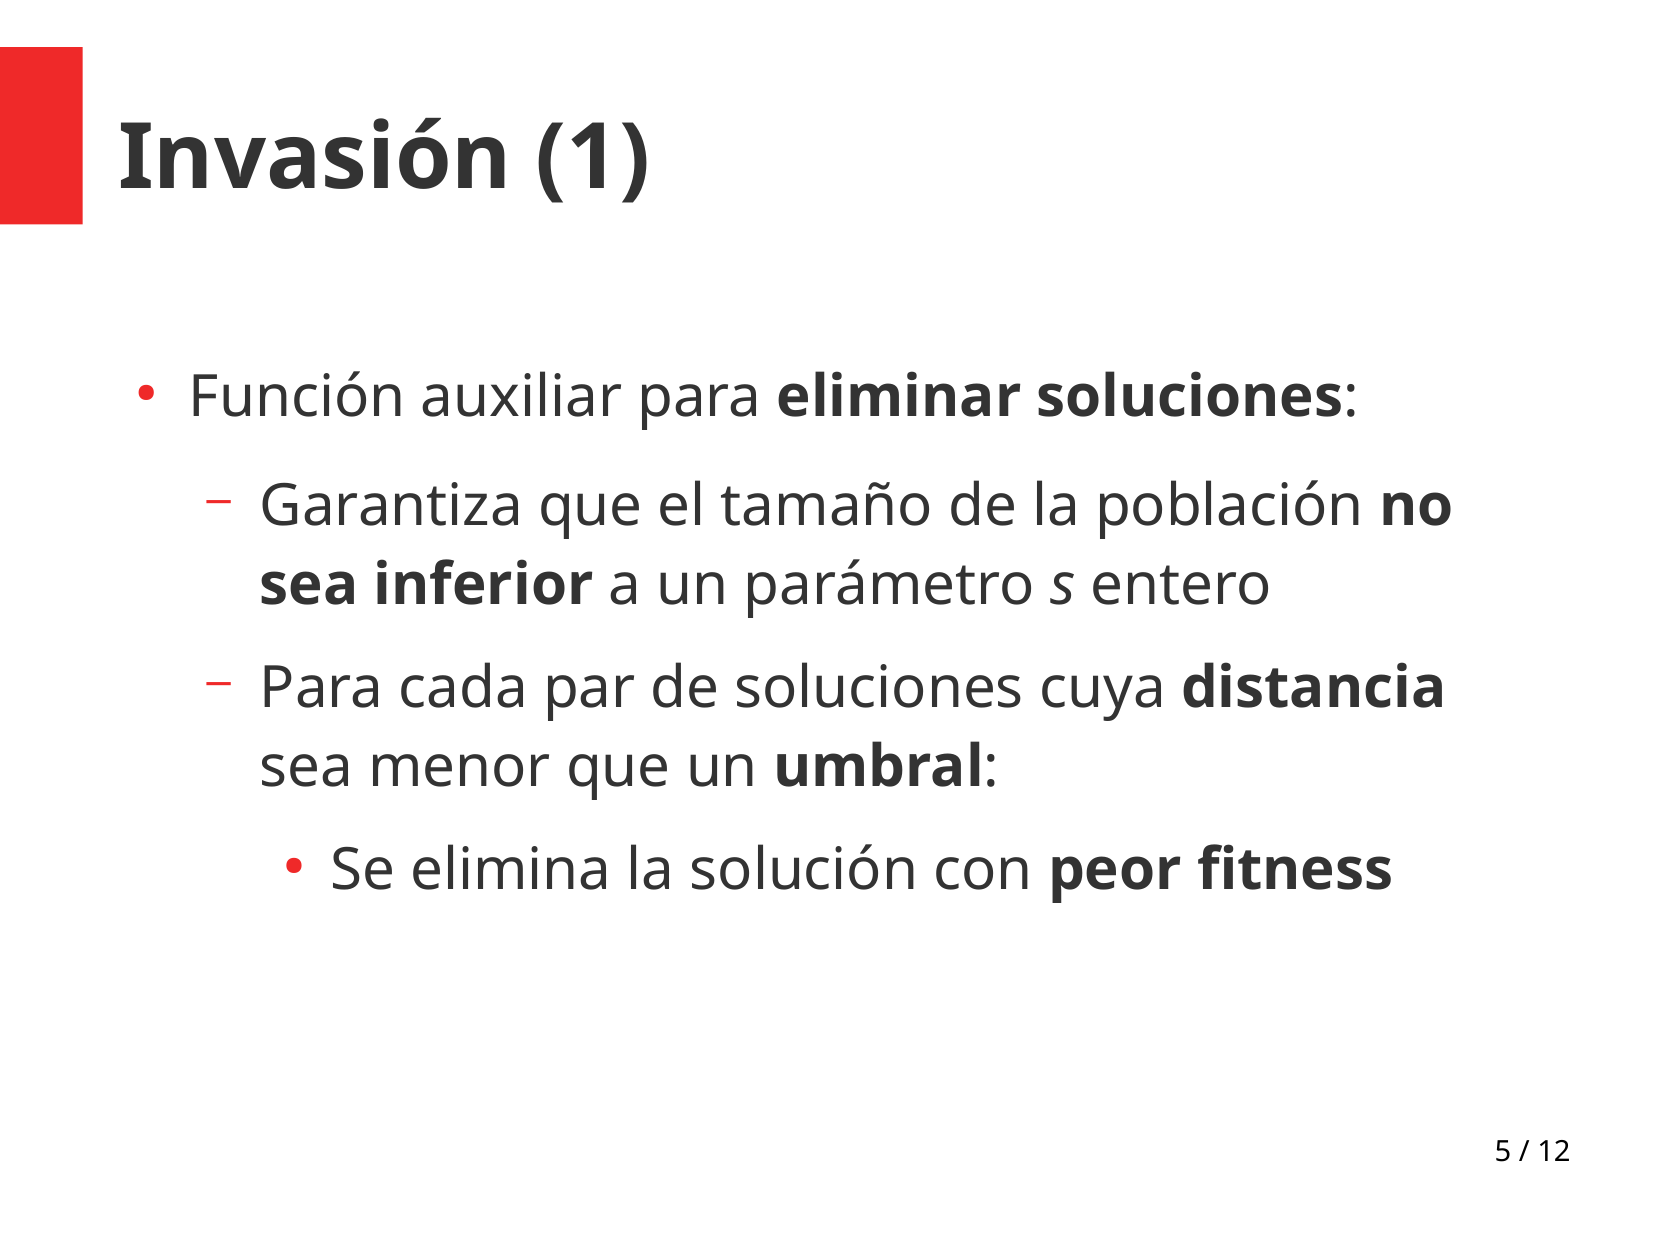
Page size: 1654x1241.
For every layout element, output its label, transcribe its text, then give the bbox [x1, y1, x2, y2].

list Función auxiliar para eliminar soluciones: Garantiza que el tamaño de la población no sea inferior a un parámetro s entero Para cada par de soluciones cuya distancia sea menor que un umbral: Se elimina la solución con peor fitness [118, 354, 1536, 1074]
title Invasión (1) [118, 49, 1571, 257]
